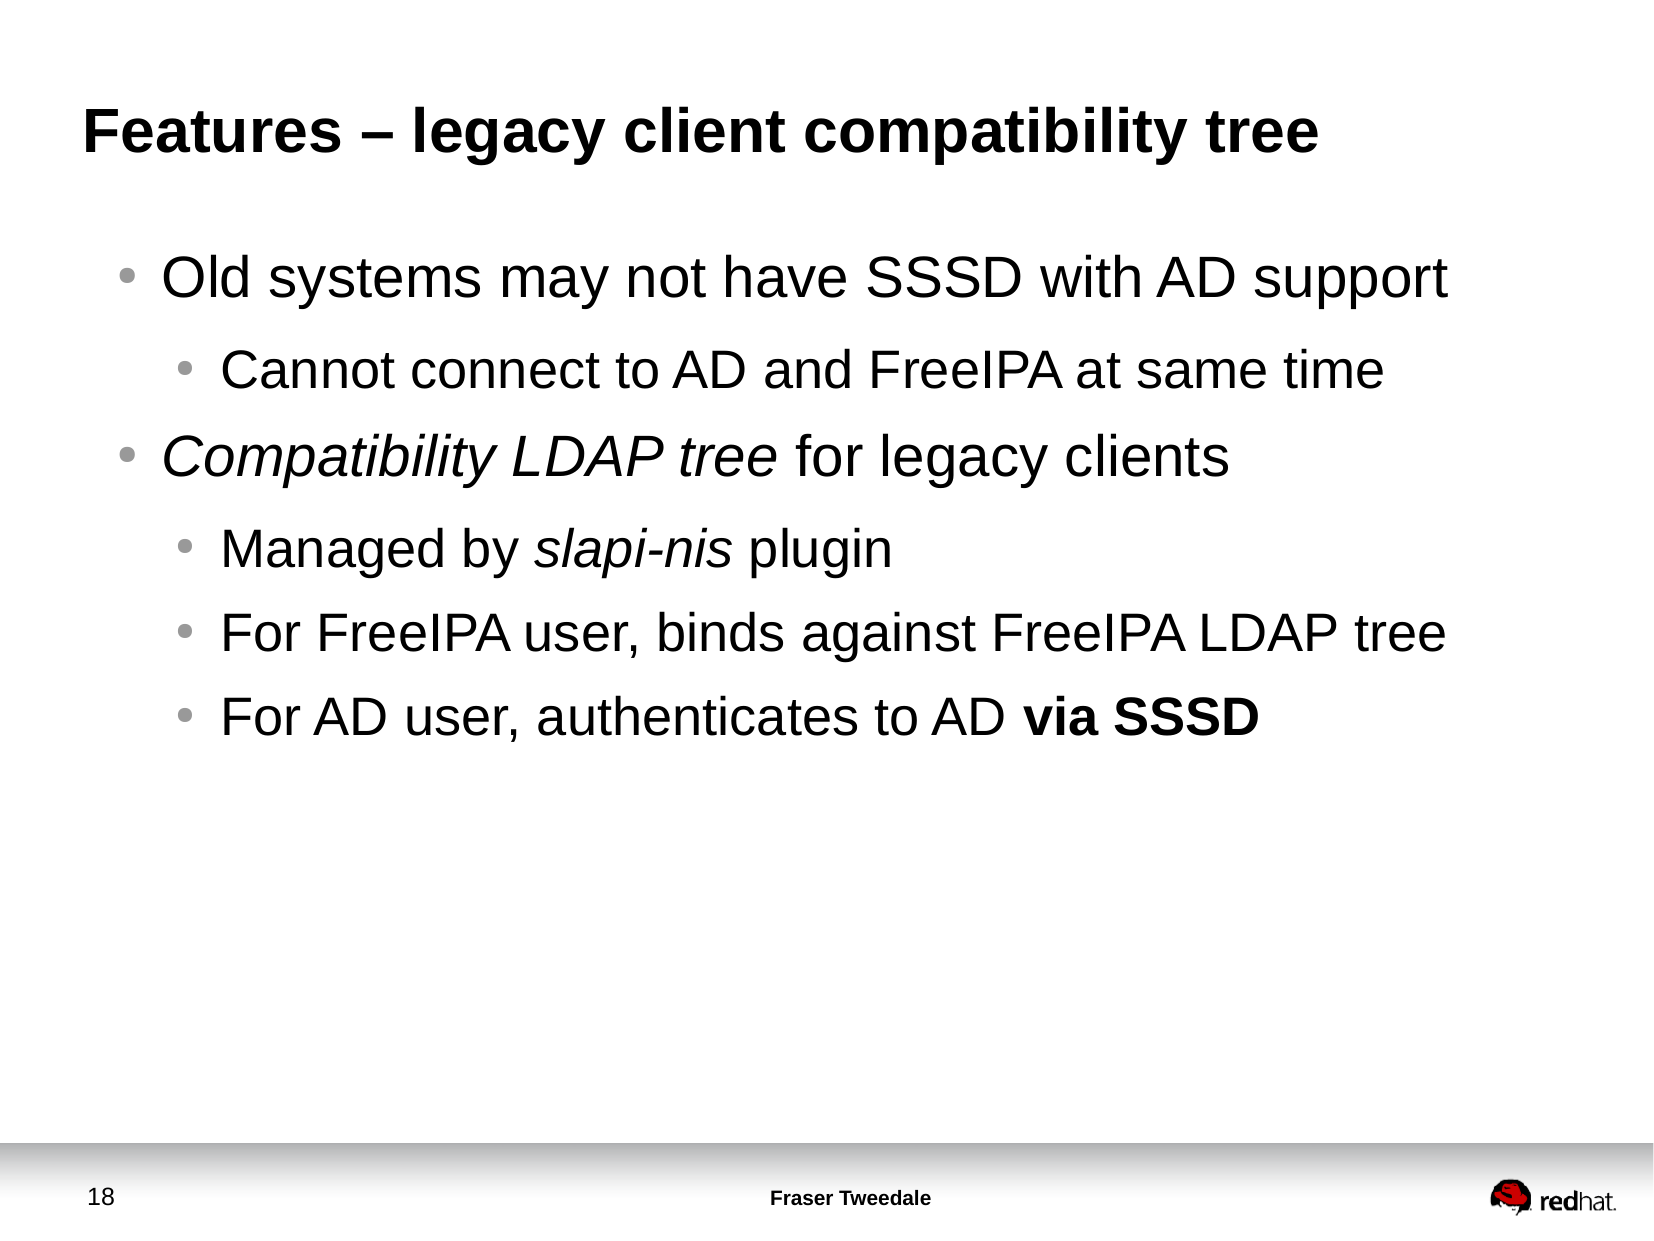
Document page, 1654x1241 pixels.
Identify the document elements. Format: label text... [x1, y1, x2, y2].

list Old systems may not have SSSD with AD support Cannot connect to AD and FreeIPA at same time Compatibility LDAP tree for legacy clients Managed by slapi-nis plugin For FreeIPA user, binds against FreeIPA LDAP tree For AD user, authenticates to AD via SSSD [86, 244, 1576, 1039]
title Features – legacy client compatibility tree [82, 37, 1571, 226]
picture [0, 1143, 1654, 1241]
